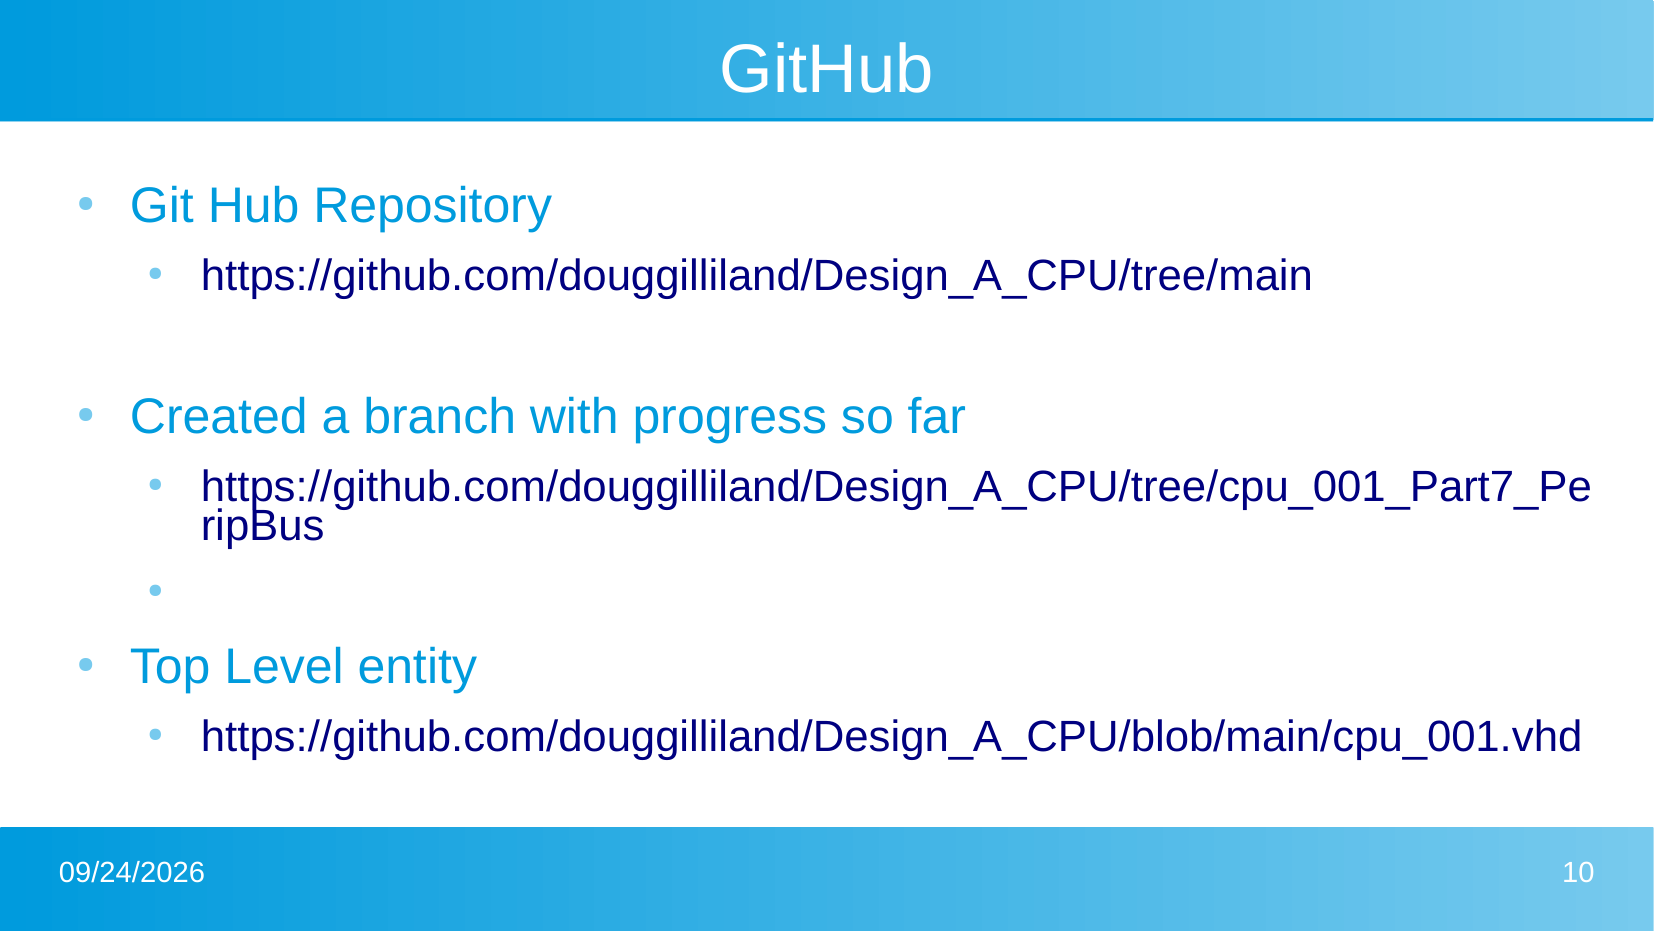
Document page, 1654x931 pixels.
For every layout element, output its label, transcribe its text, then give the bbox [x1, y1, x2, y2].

list Git Hub Repository https://github.com/douggilliland/Design_A_CPU/tree/main Created a branch with progress so far https://github.com/douggilliland/Design_A_CPU/tree/cpu_001_Part7_PeripBus Top Level entity https://github.com/douggilliland/Design_A_CPU/blob/main/cpu_001.vhd [59, 177, 1595, 768]
title GitHub [59, 29, 1595, 108]
